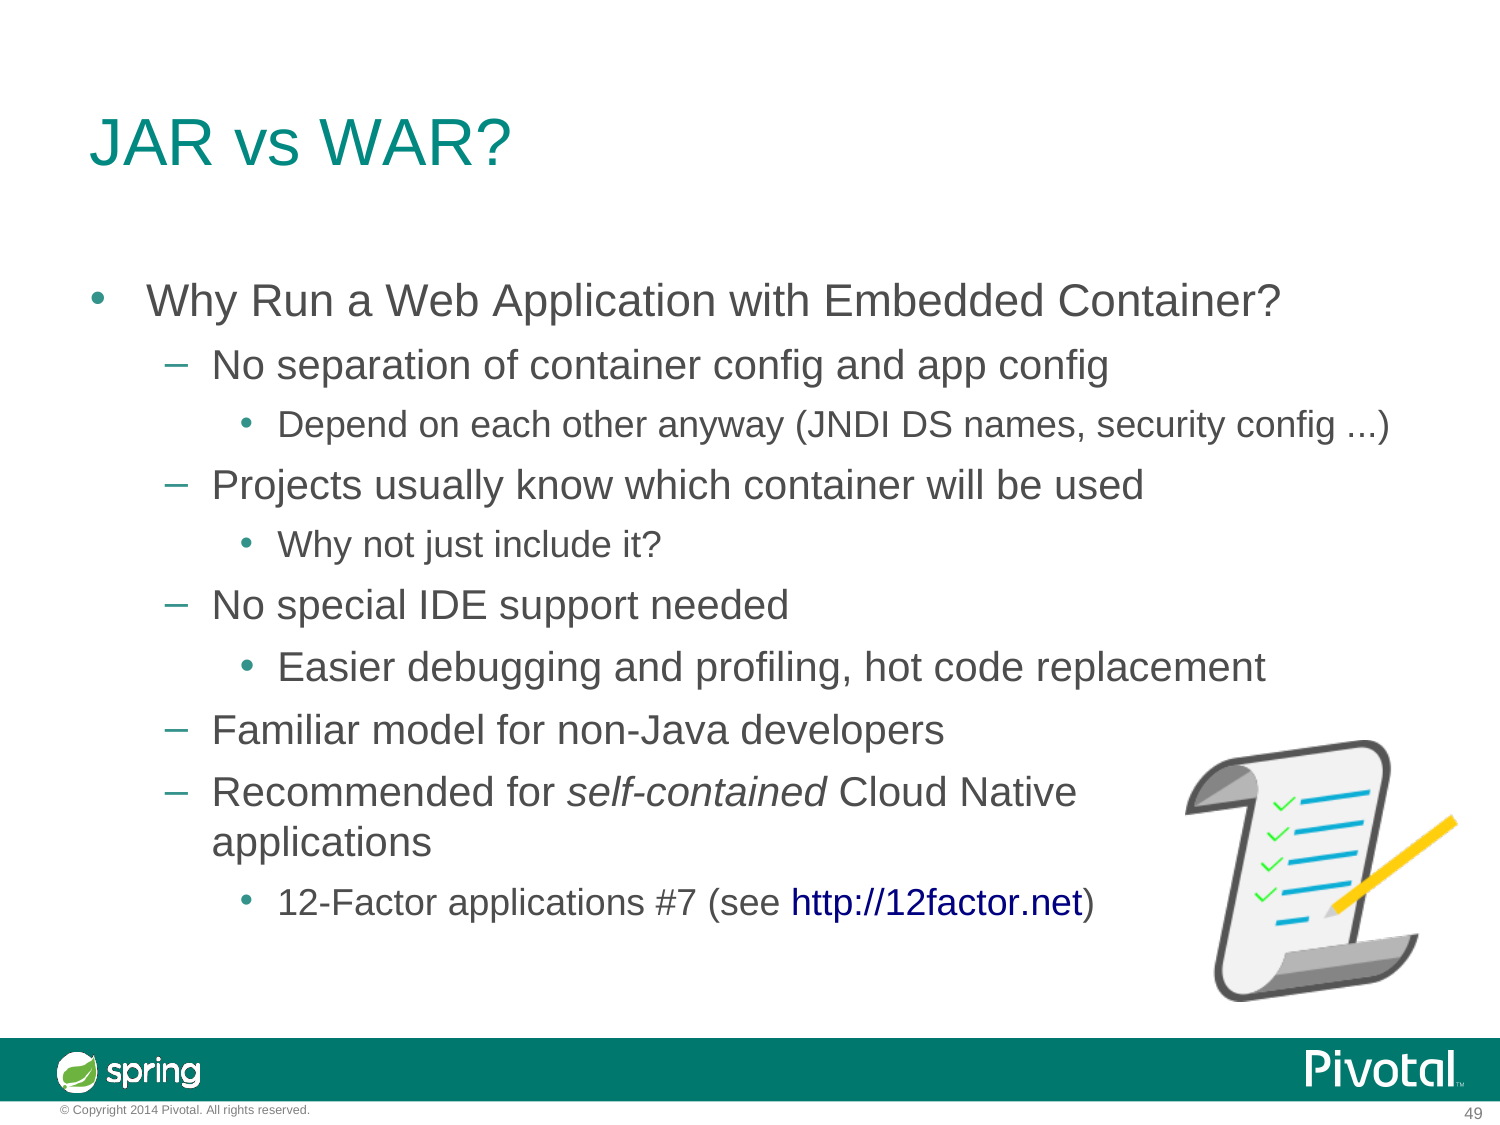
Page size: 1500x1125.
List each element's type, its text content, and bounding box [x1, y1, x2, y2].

list Why Run a Web Application with Embedded Container? No separation of container config and app config Depend on each other anyway (JNDI DS names, security config ...) Projects usually know which container will be used Why not just include it? No special IDE support needed Easier debugging and profiling, hot code replacement Familiar model for non-Java developers Recommended for self-contained Cloud Native applications 12-Factor applications #7 (see http://12factor.net) [75, 262, 1426, 1030]
picture [1185, 740, 1458, 1002]
title JAR vs WAR? [75, 45, 1426, 233]
picture [1306, 1050, 1464, 1087]
picture [32, 1041, 210, 1103]
